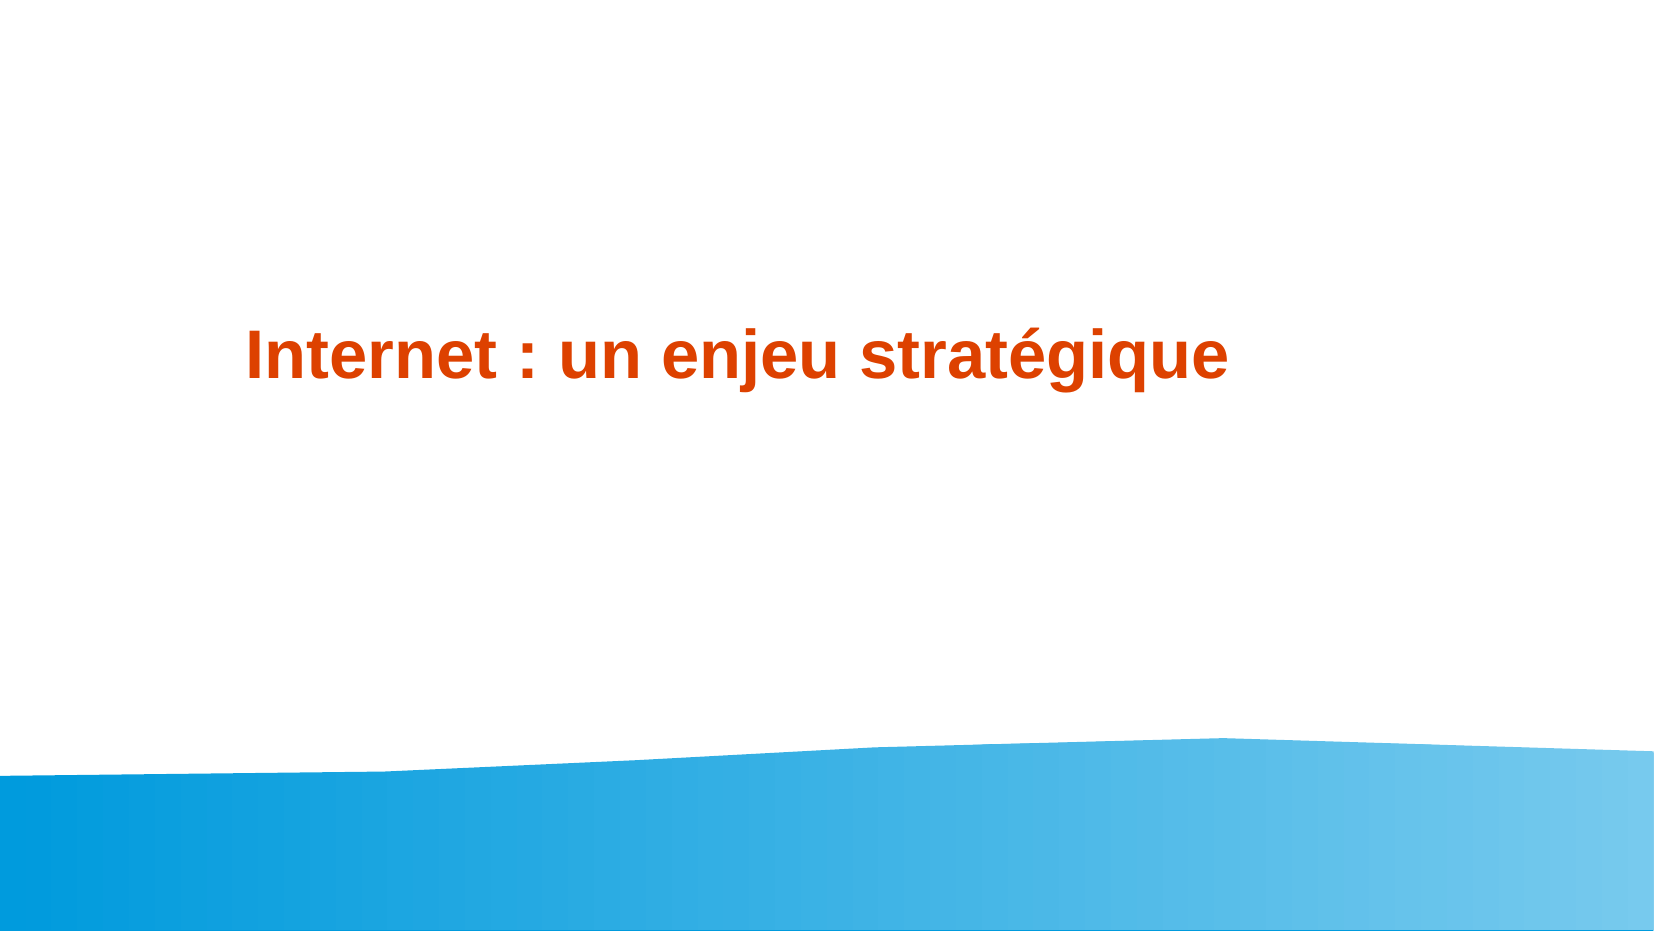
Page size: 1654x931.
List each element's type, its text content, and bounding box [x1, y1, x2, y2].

title Internet : un enjeu stratégique [0, 265, 1477, 443]
